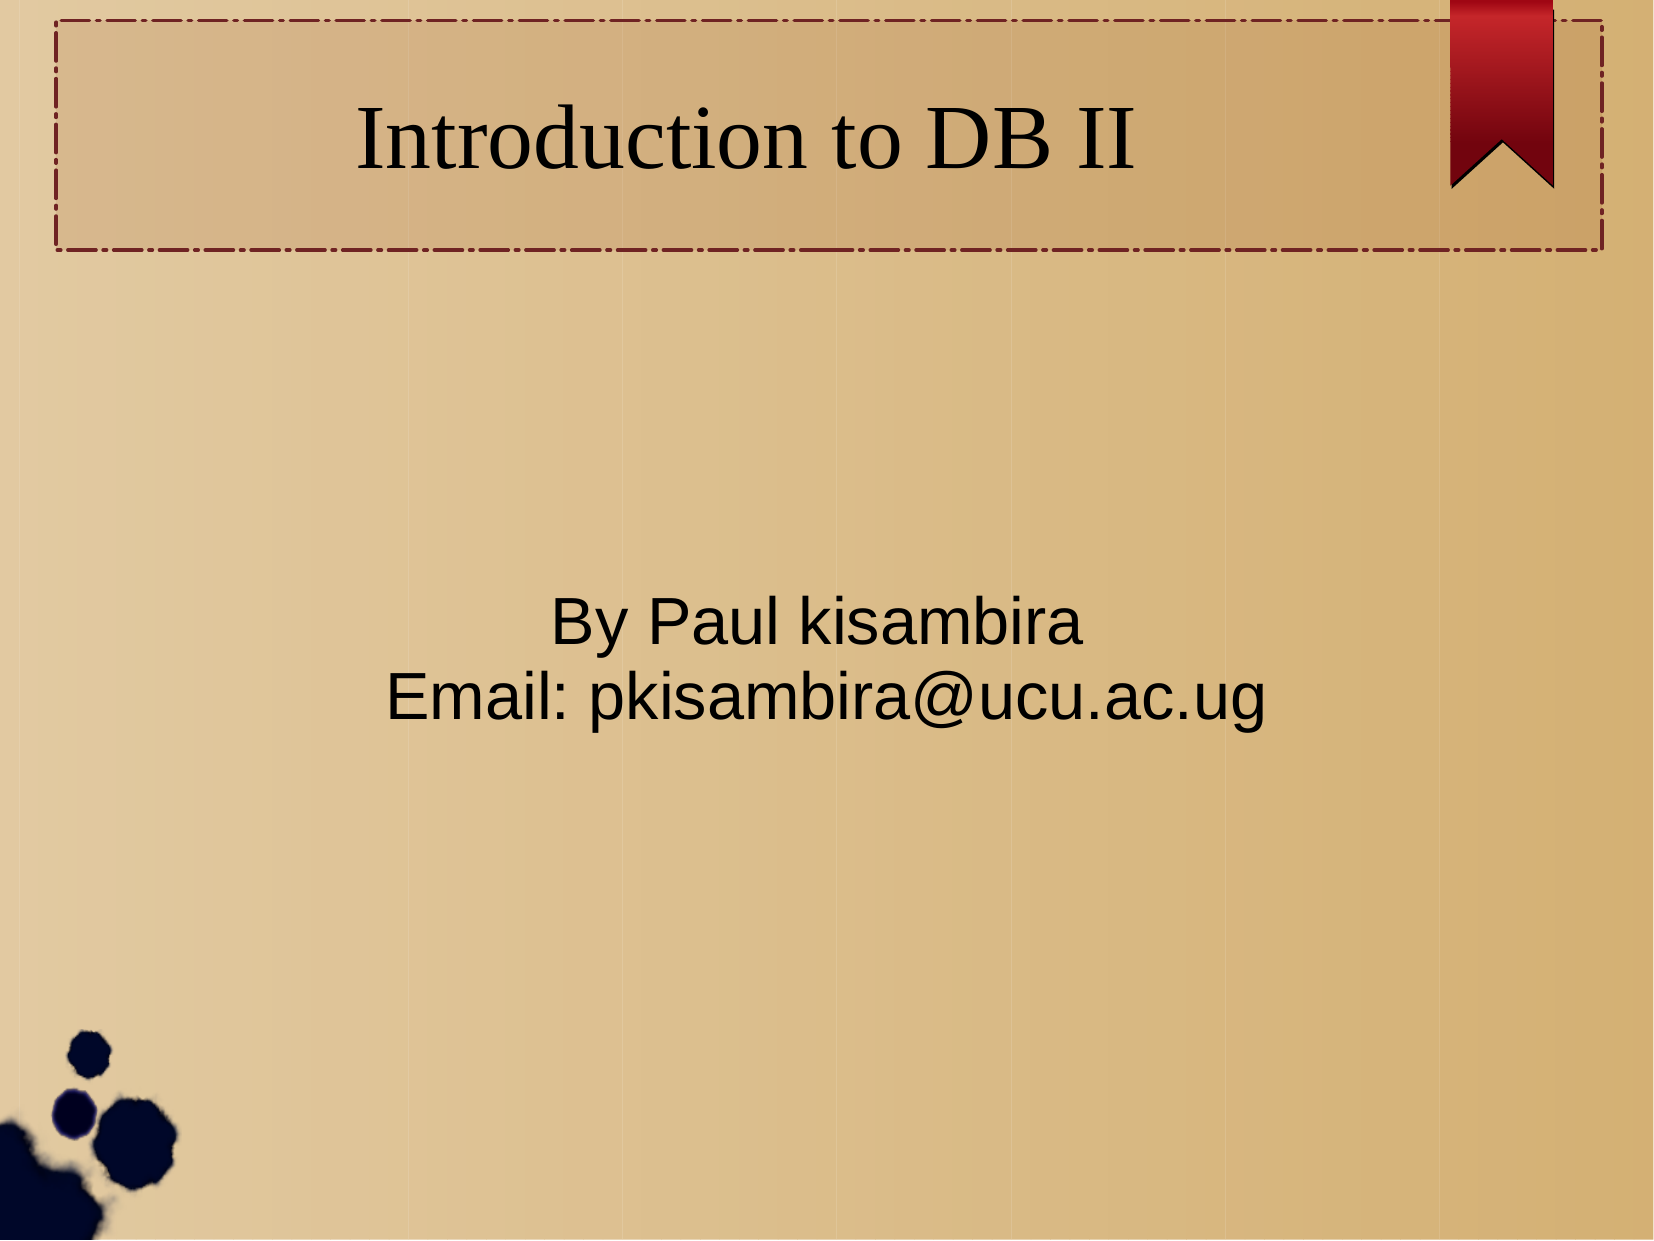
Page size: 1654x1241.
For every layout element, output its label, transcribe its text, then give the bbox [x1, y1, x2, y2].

subtitle By Paul kisambira Email: pkisambira@ucu.ac.ug [82, 299, 1571, 1019]
title Introduction to DB II [82, 47, 1412, 229]
